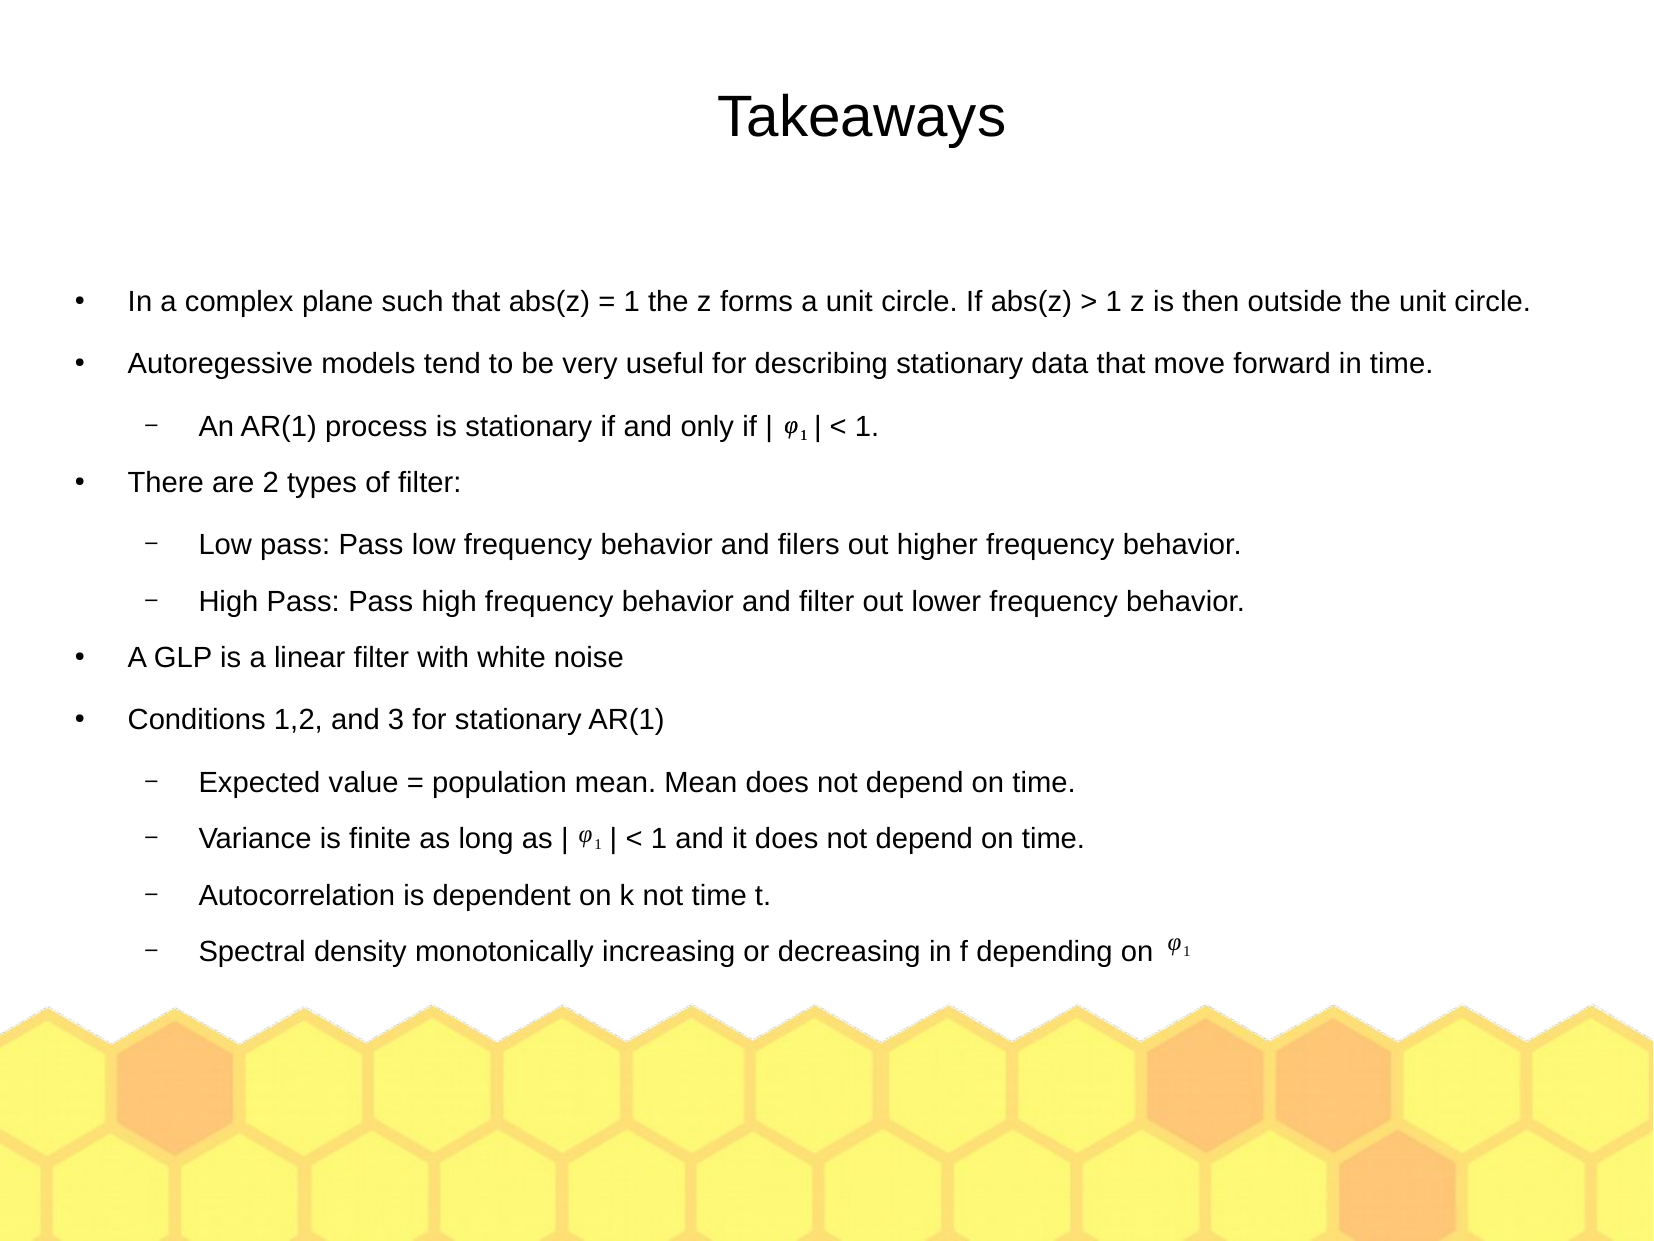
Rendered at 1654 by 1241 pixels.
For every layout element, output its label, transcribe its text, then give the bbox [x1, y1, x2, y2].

title Takeaways [82, 50, 1571, 181]
chart [572, 820, 608, 853]
chart [778, 412, 813, 444]
picture [0, 1001, 1654, 1241]
chart [1161, 928, 1196, 961]
list In a complex plane such that abs(z) = 1 the z forms a unit circle. If abs(z) > 1 z is then outside the unit circle. Autoregessive models tend to be very useful for describing stationary data that move forward in time. An AR(1) process is stationary if and only if | | < 1. There are 2 types of filter: Low pass: Pass low frequency behavior and filers out higher frequency behavior. High Pass: Pass high frequency behavior and filter out lower frequency behavior. A GLP is a linear filter with white noise Conditions 1,2, and 3 for stationary AR(1) Expected value = population mean. Mean does not depend on time. Variance is finite as long as | | < 1 and it does not depend on time. Autocorrelation is dependent on k not time t. Spectral density monotonically increasing or decreasing in f depending on [56, 285, 1546, 1036]
